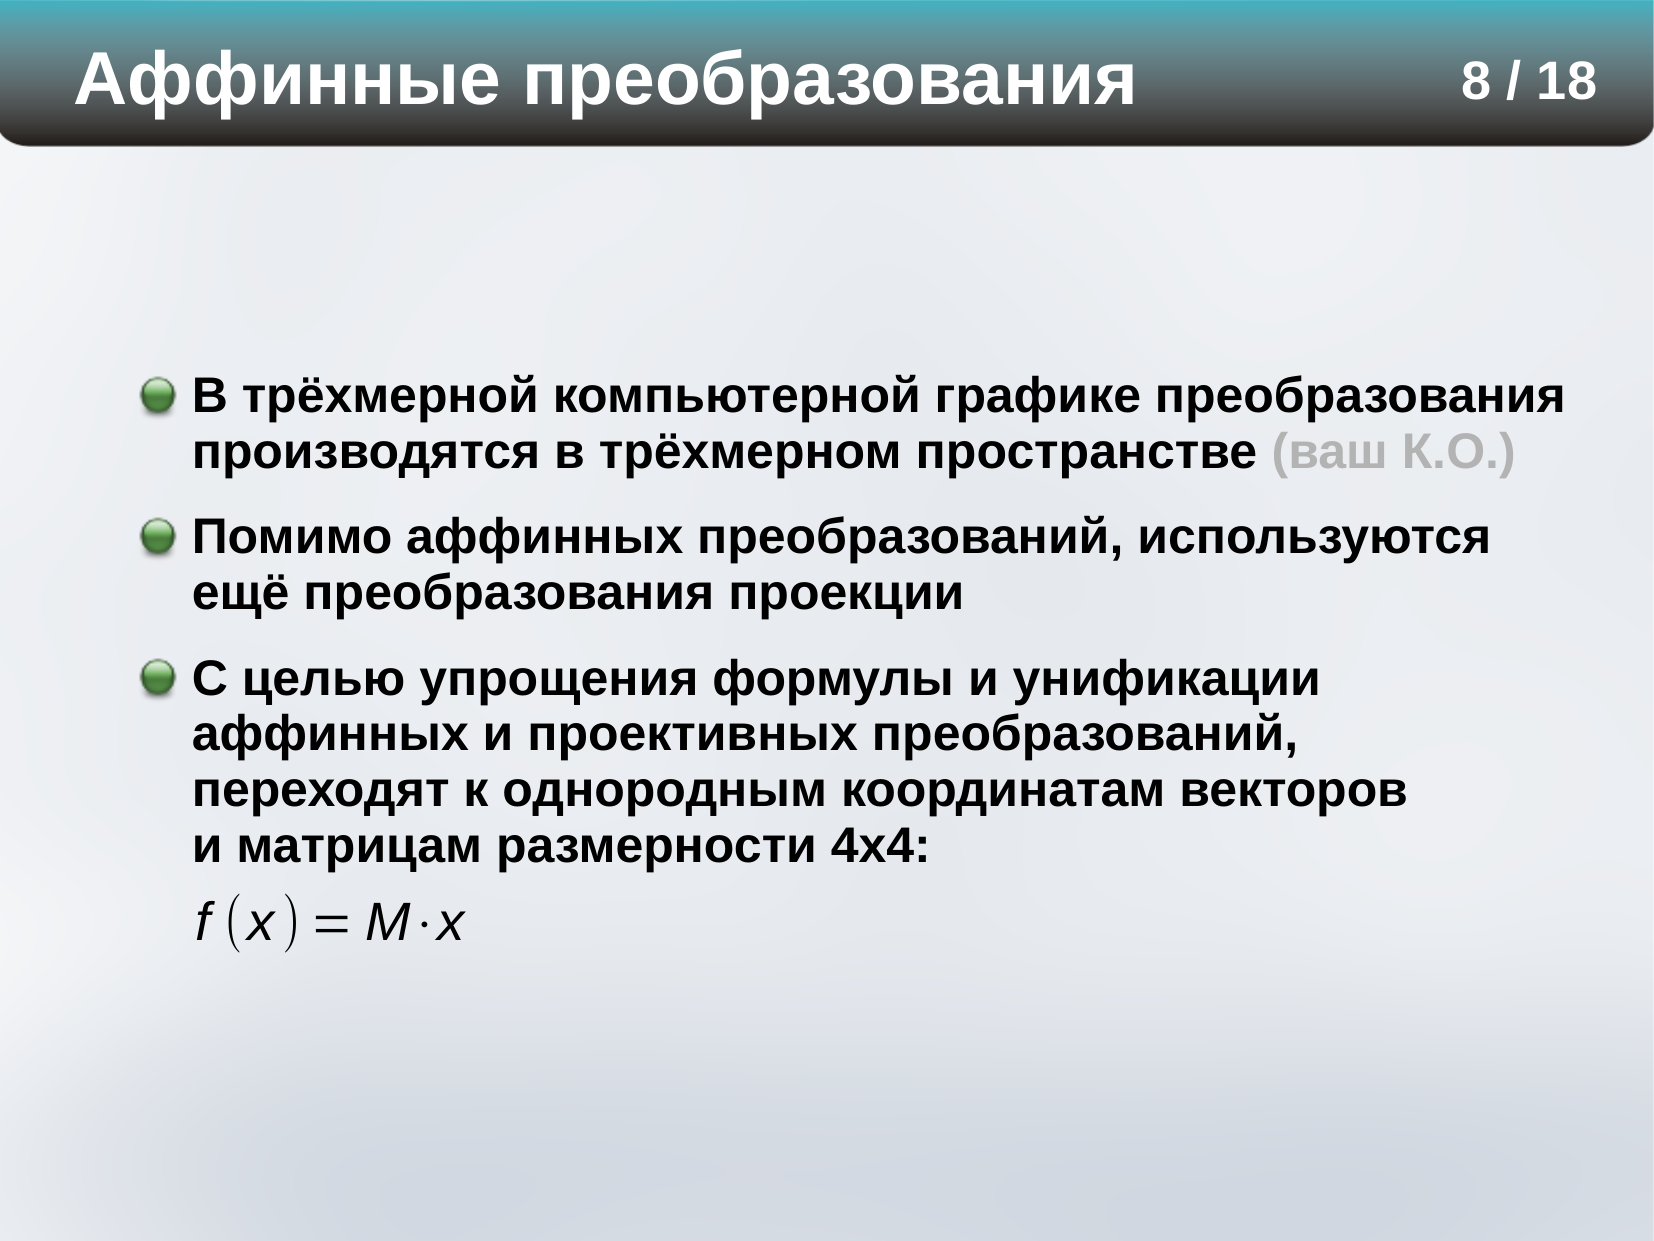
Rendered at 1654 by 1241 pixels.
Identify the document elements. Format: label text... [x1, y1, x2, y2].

text_box В трёхмерной компьютерной графике преобразования производятся в трёхмерном пространстве (ваш К.О.) Помимо аффинных преобразований, используются ещё преобразования проекции С целью упрощения формулы и унификации аффинных и проективных преобразований, переходят к однородным координатам векторов и матрицам размерности 4х4: [118, 360, 1595, 881]
chart [189, 891, 475, 957]
text_box <number> / 18 [1446, 42, 1654, 179]
text_box Аффинные преобразования [59, 29, 1418, 129]
picture [0, 0, 1654, 1241]
